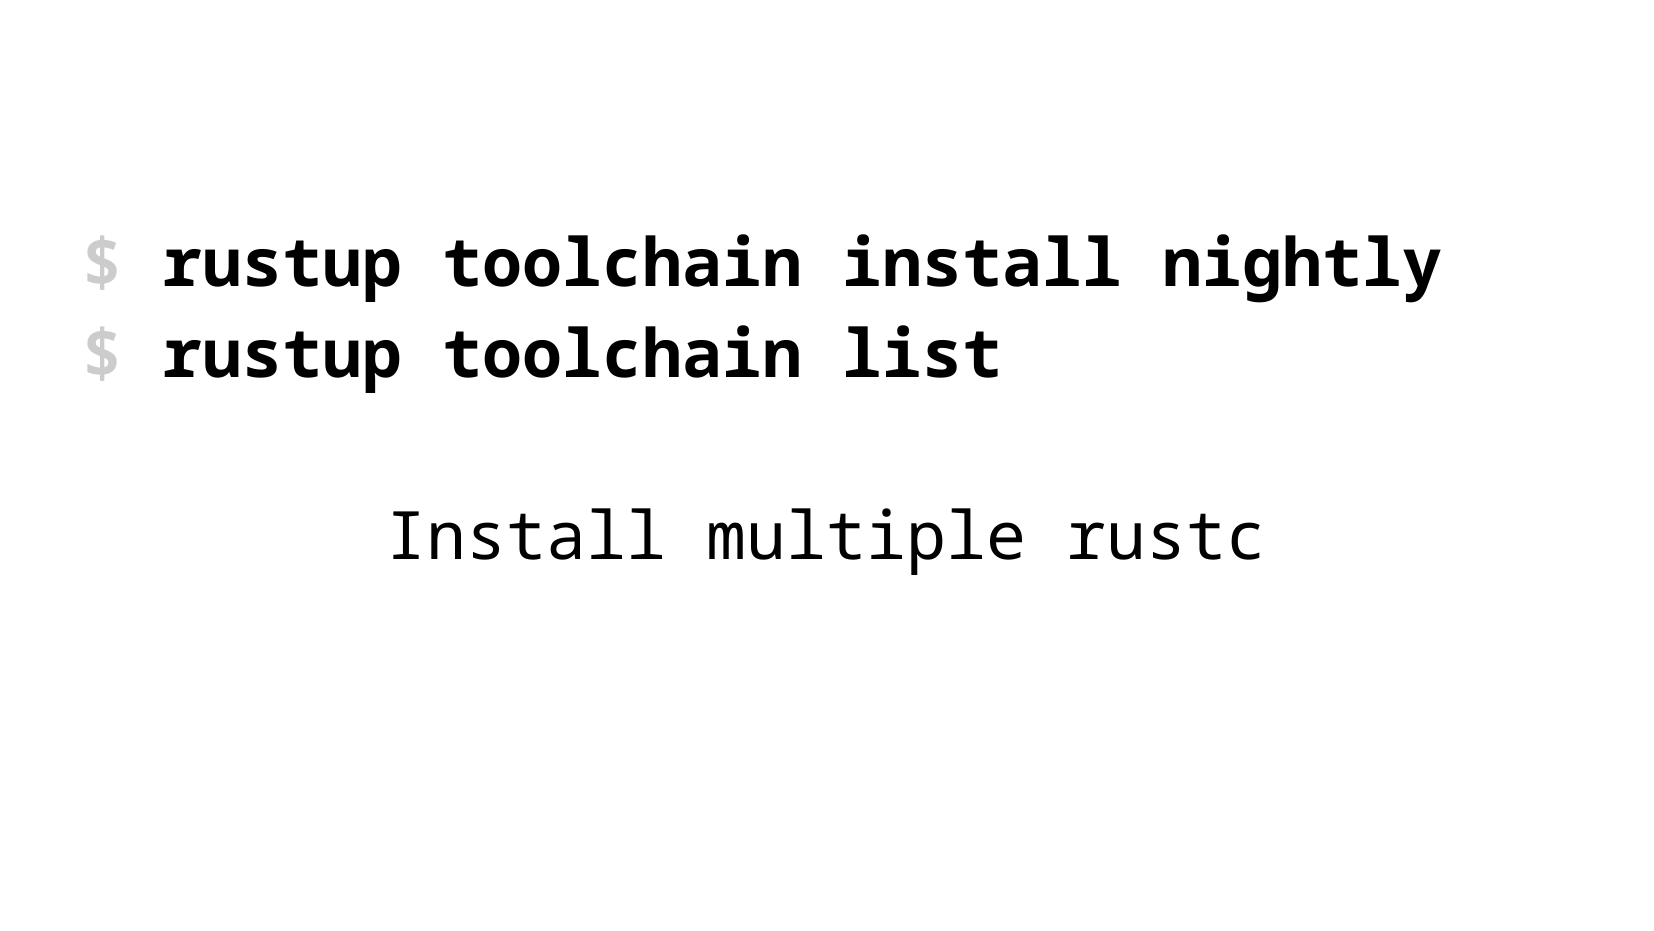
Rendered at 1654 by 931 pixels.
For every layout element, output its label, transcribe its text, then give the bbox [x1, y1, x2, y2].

subtitle $ rustup toolchain install nightly $ rustup toolchain list Install multiple rustc [82, 37, 1571, 758]
